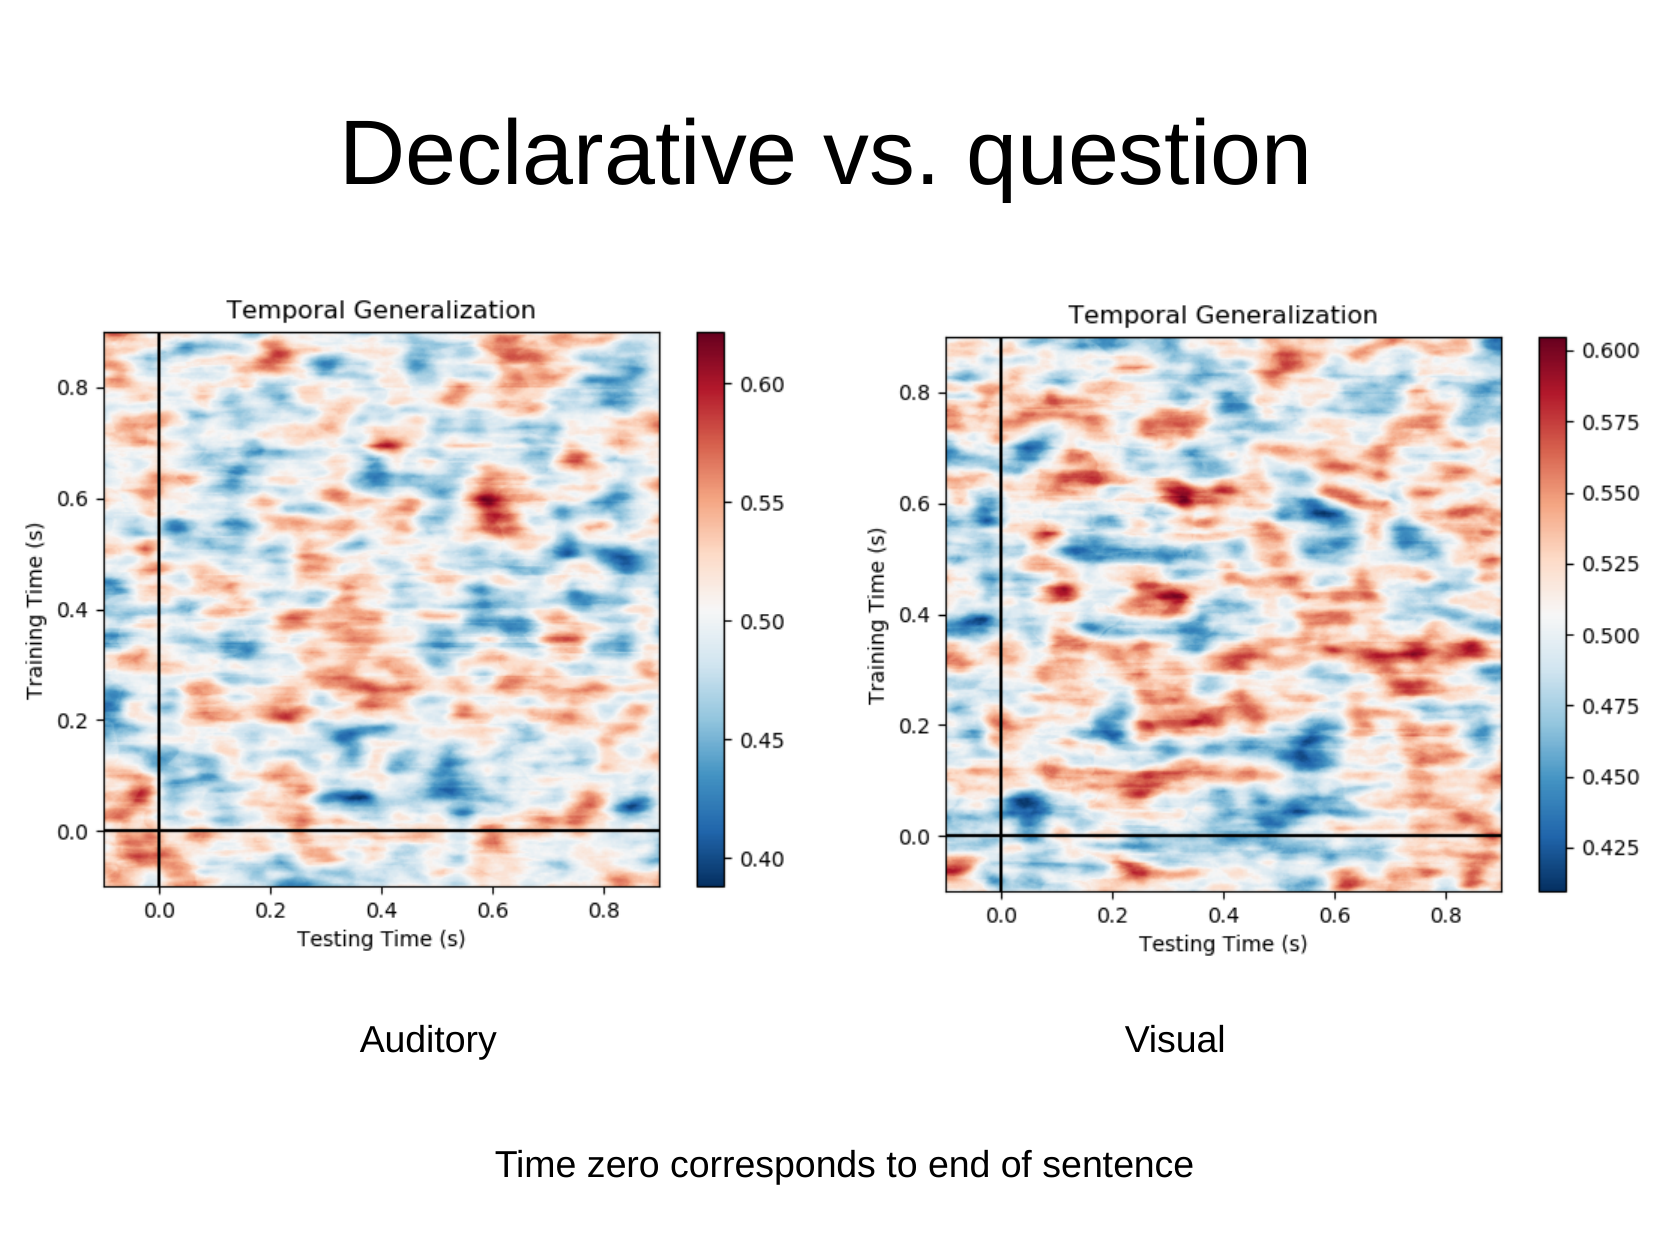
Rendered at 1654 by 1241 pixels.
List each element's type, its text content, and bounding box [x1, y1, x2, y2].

picture [0, 245, 1654, 971]
text_box Visual [1110, 1011, 1441, 1111]
text_box Time zero corresponds to end of sentence [480, 1136, 1261, 1203]
text_box Auditory [345, 1011, 676, 1111]
title Declarative vs. question [82, 49, 1571, 250]
